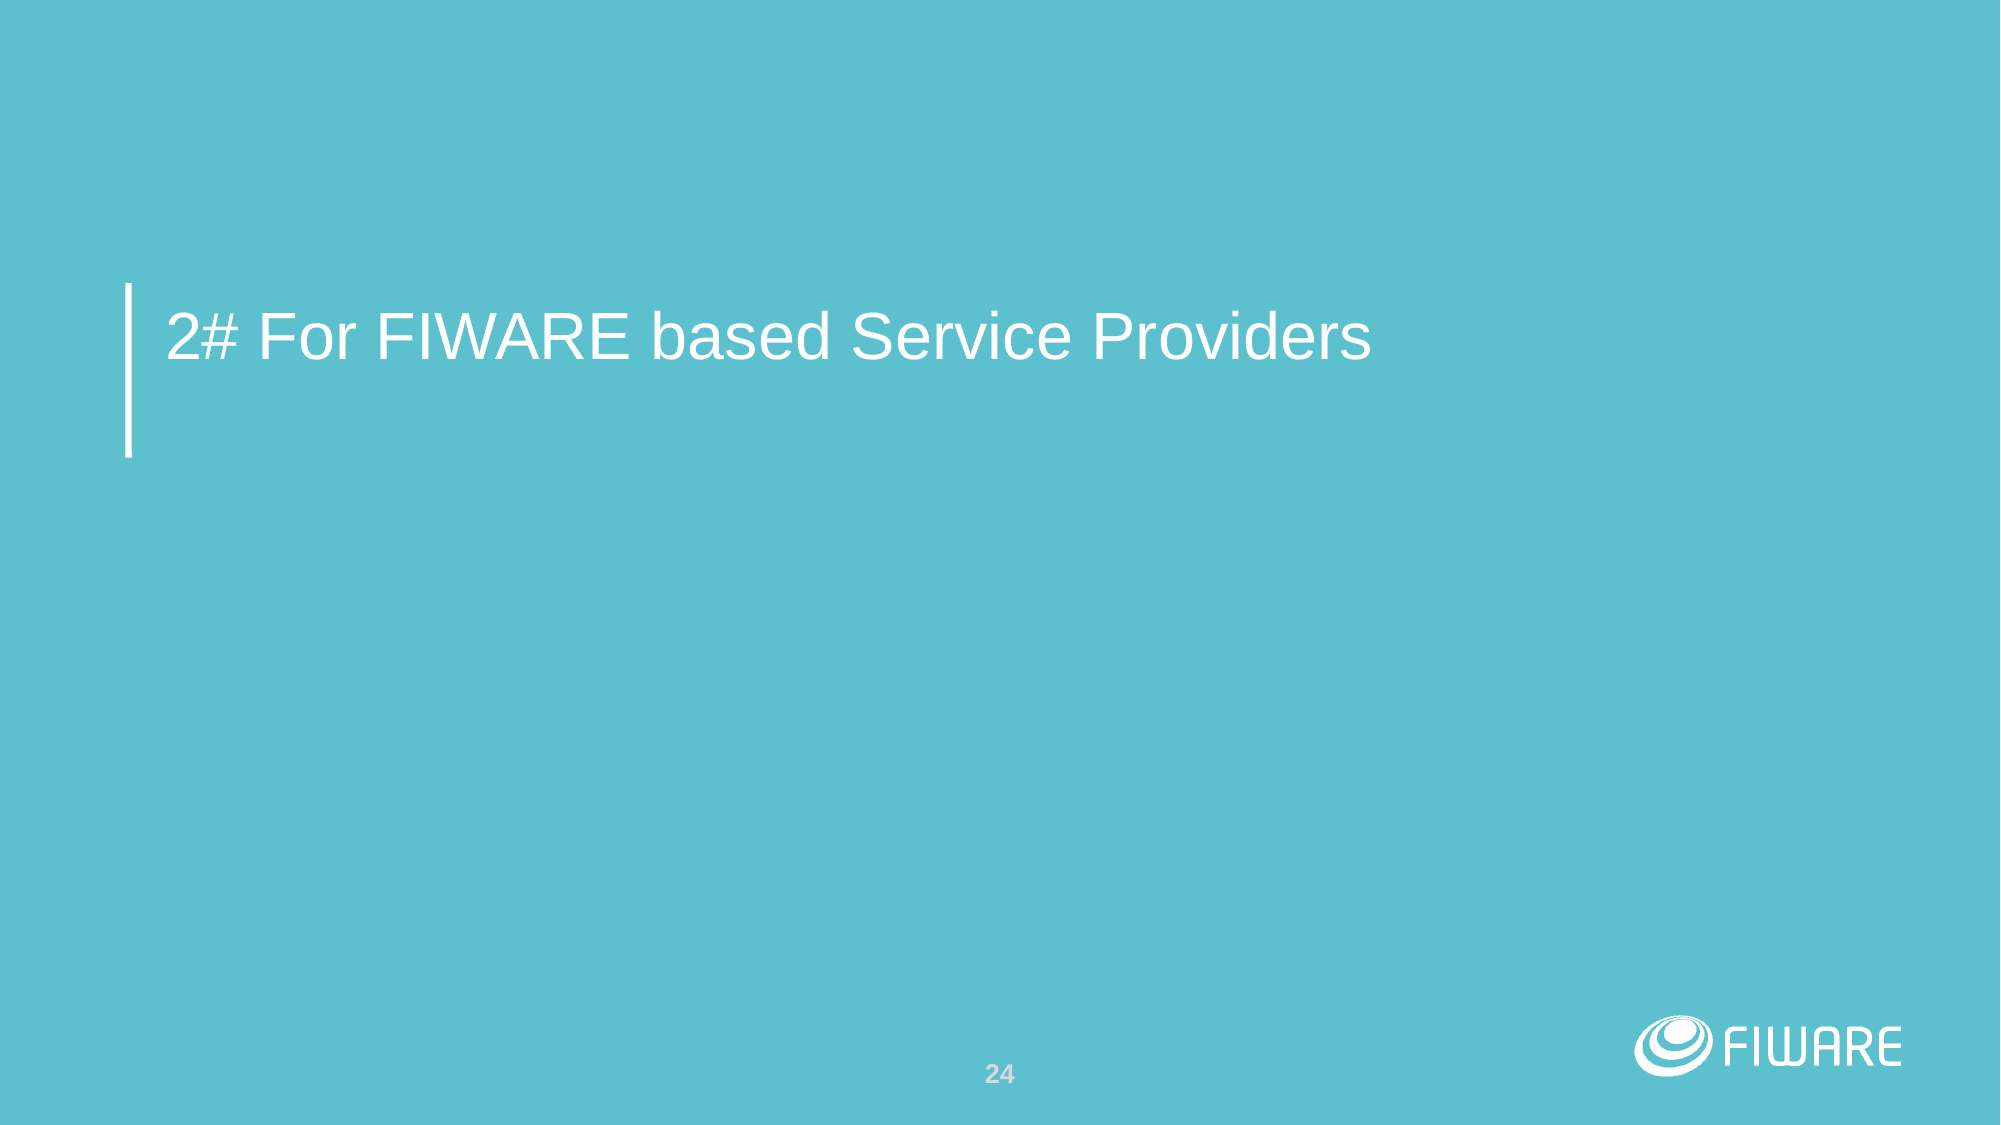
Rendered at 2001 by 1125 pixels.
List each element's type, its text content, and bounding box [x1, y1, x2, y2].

title 2# For FIWARE based Service Providers [150, 277, 1850, 453]
slide_number <número> [887, 1042, 1113, 1103]
picture [1620, 996, 1919, 1090]
